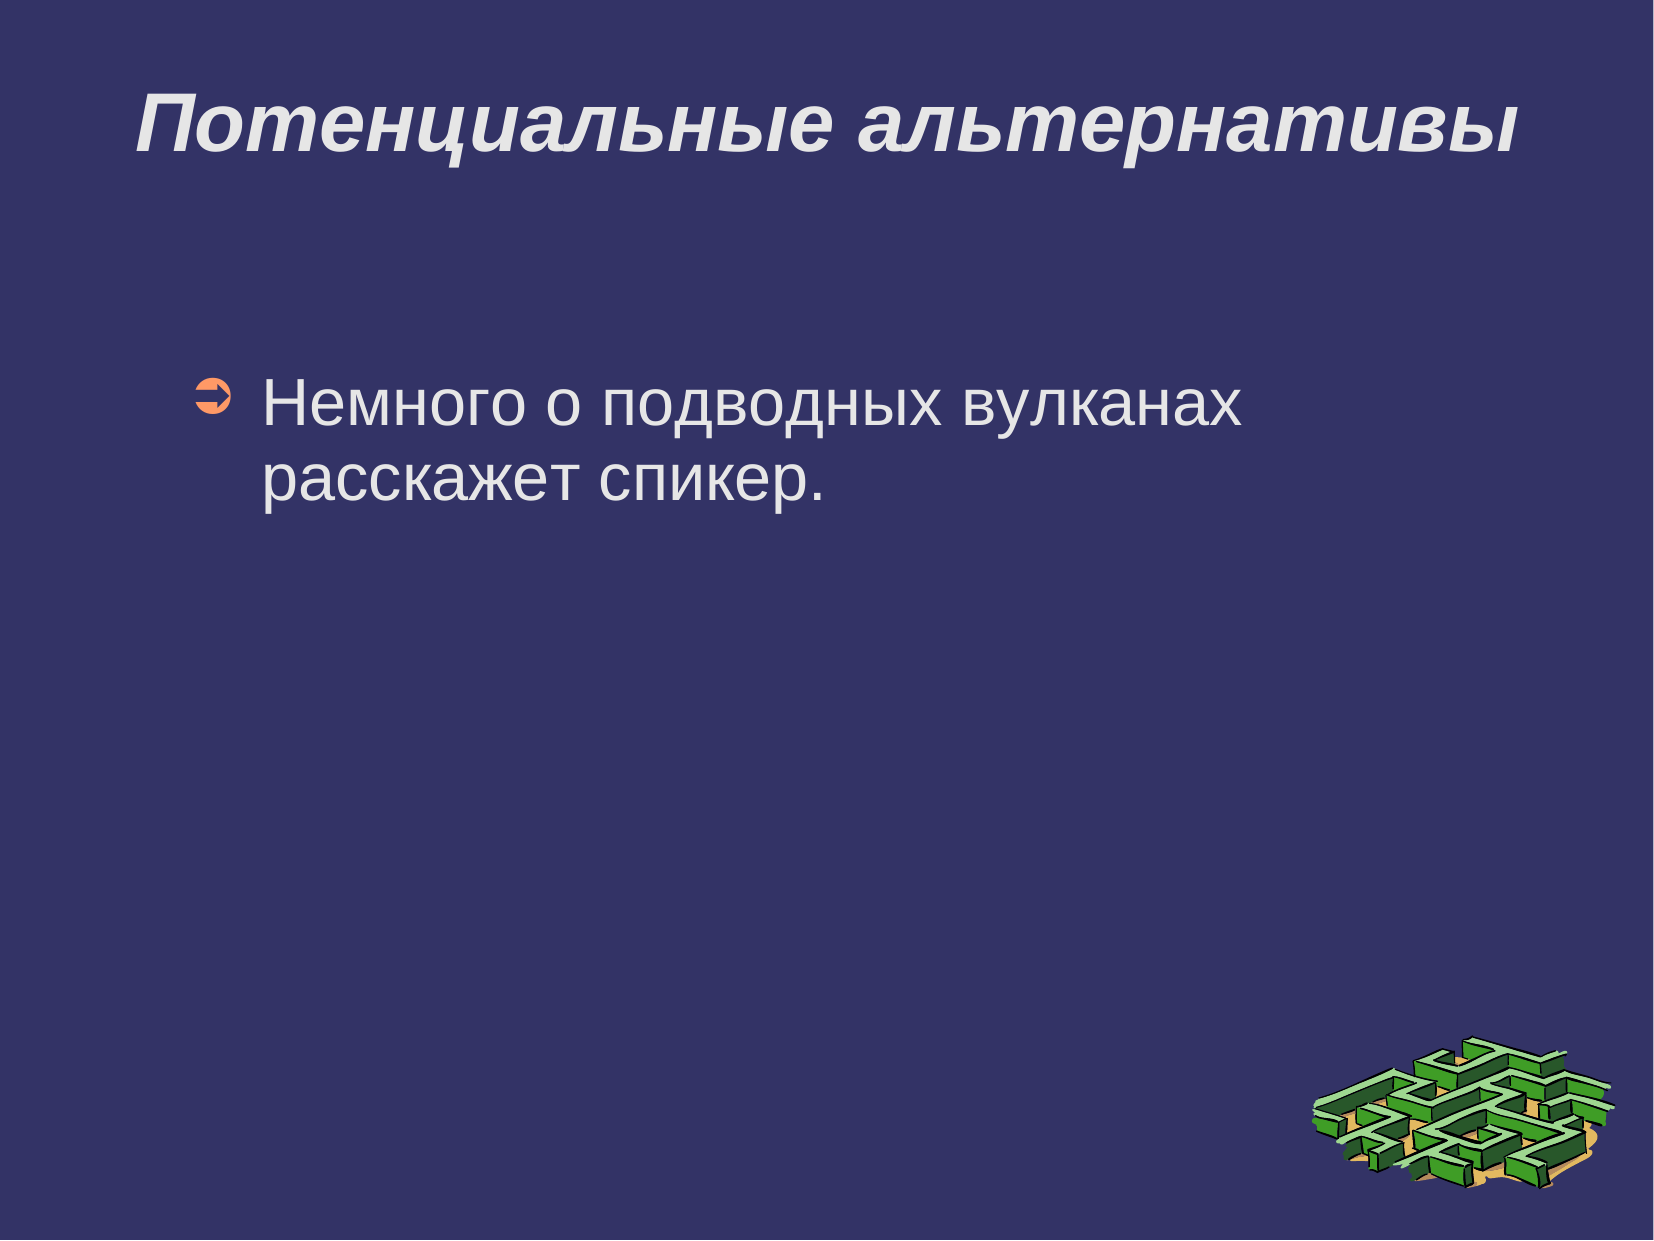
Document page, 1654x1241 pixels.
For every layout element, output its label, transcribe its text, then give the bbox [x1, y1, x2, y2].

list Немного о подводных вулканах расскажет спикер. [178, 364, 1570, 1147]
title Потенциальные альтернативы [121, 19, 1534, 227]
